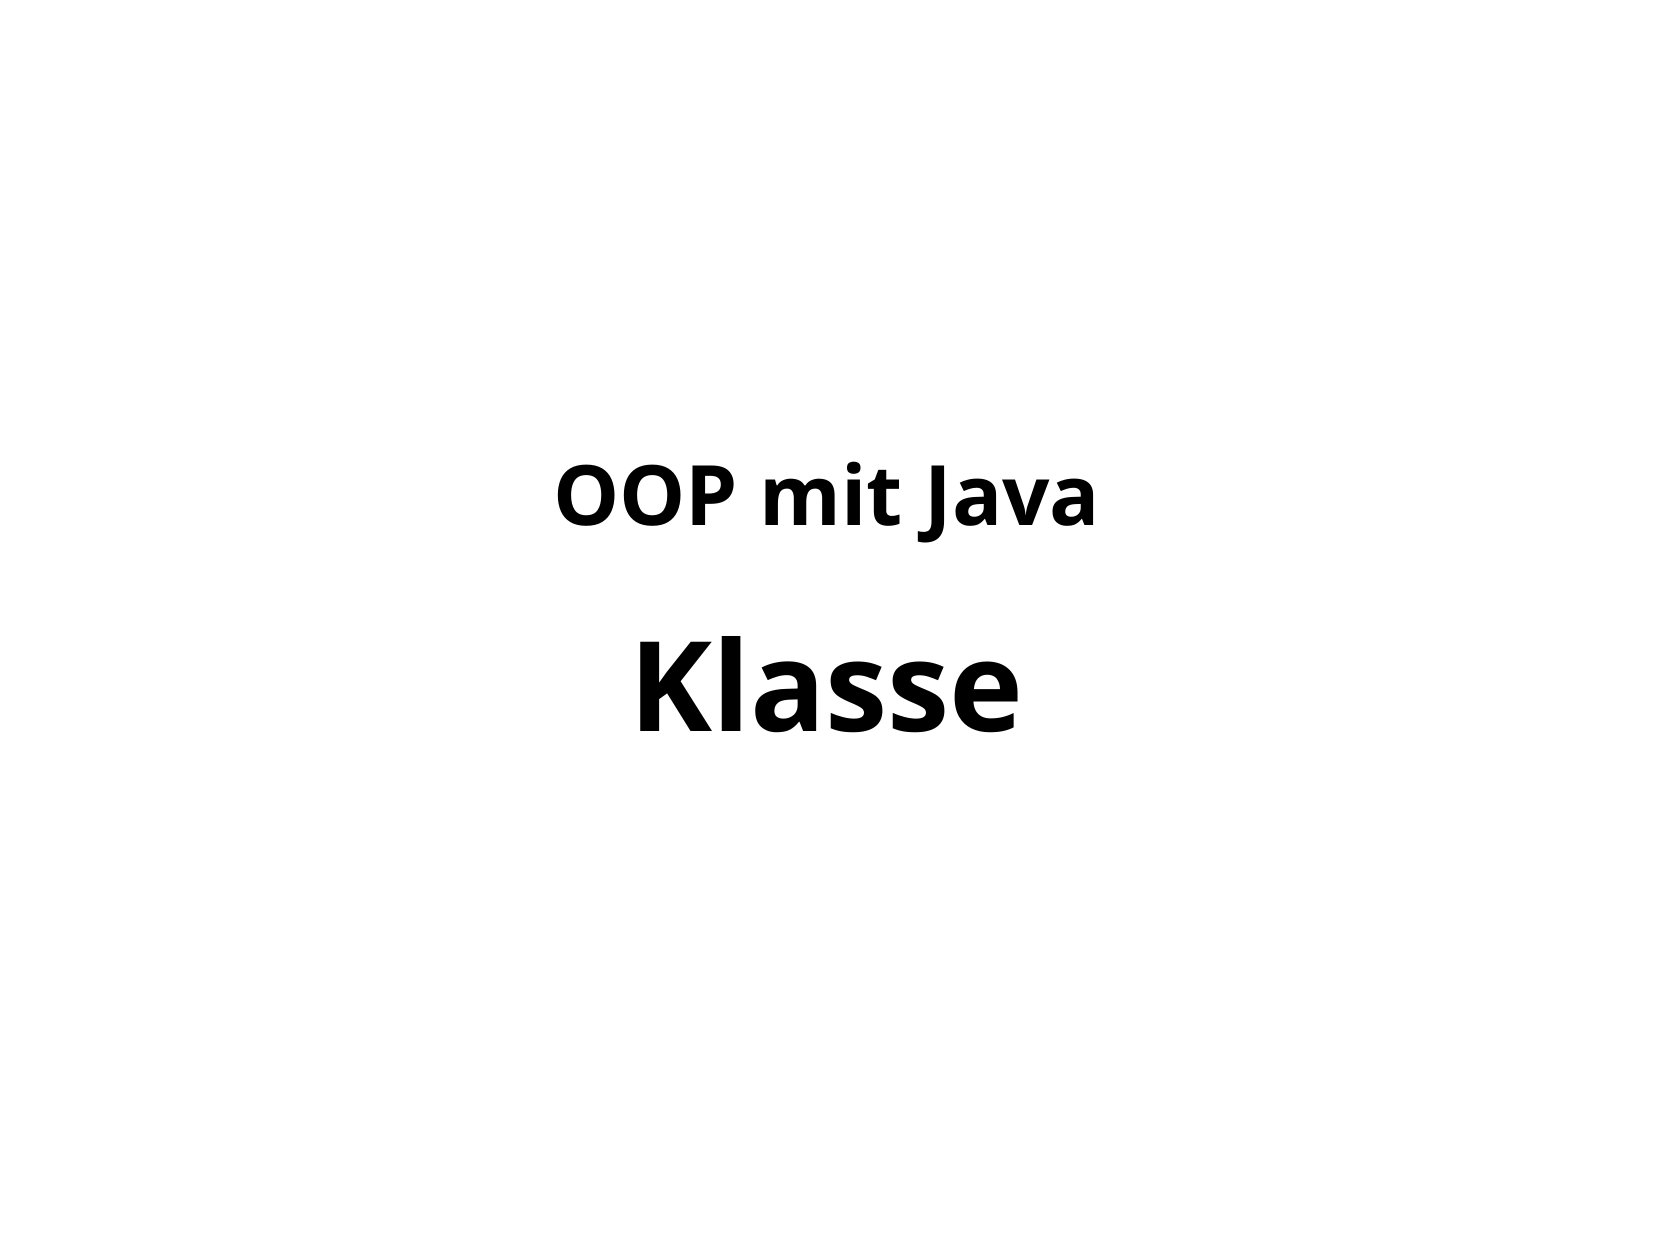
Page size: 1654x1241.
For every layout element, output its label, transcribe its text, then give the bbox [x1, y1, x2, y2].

subtitle OOP mit Java Klasse [23, 82, 1630, 1123]
